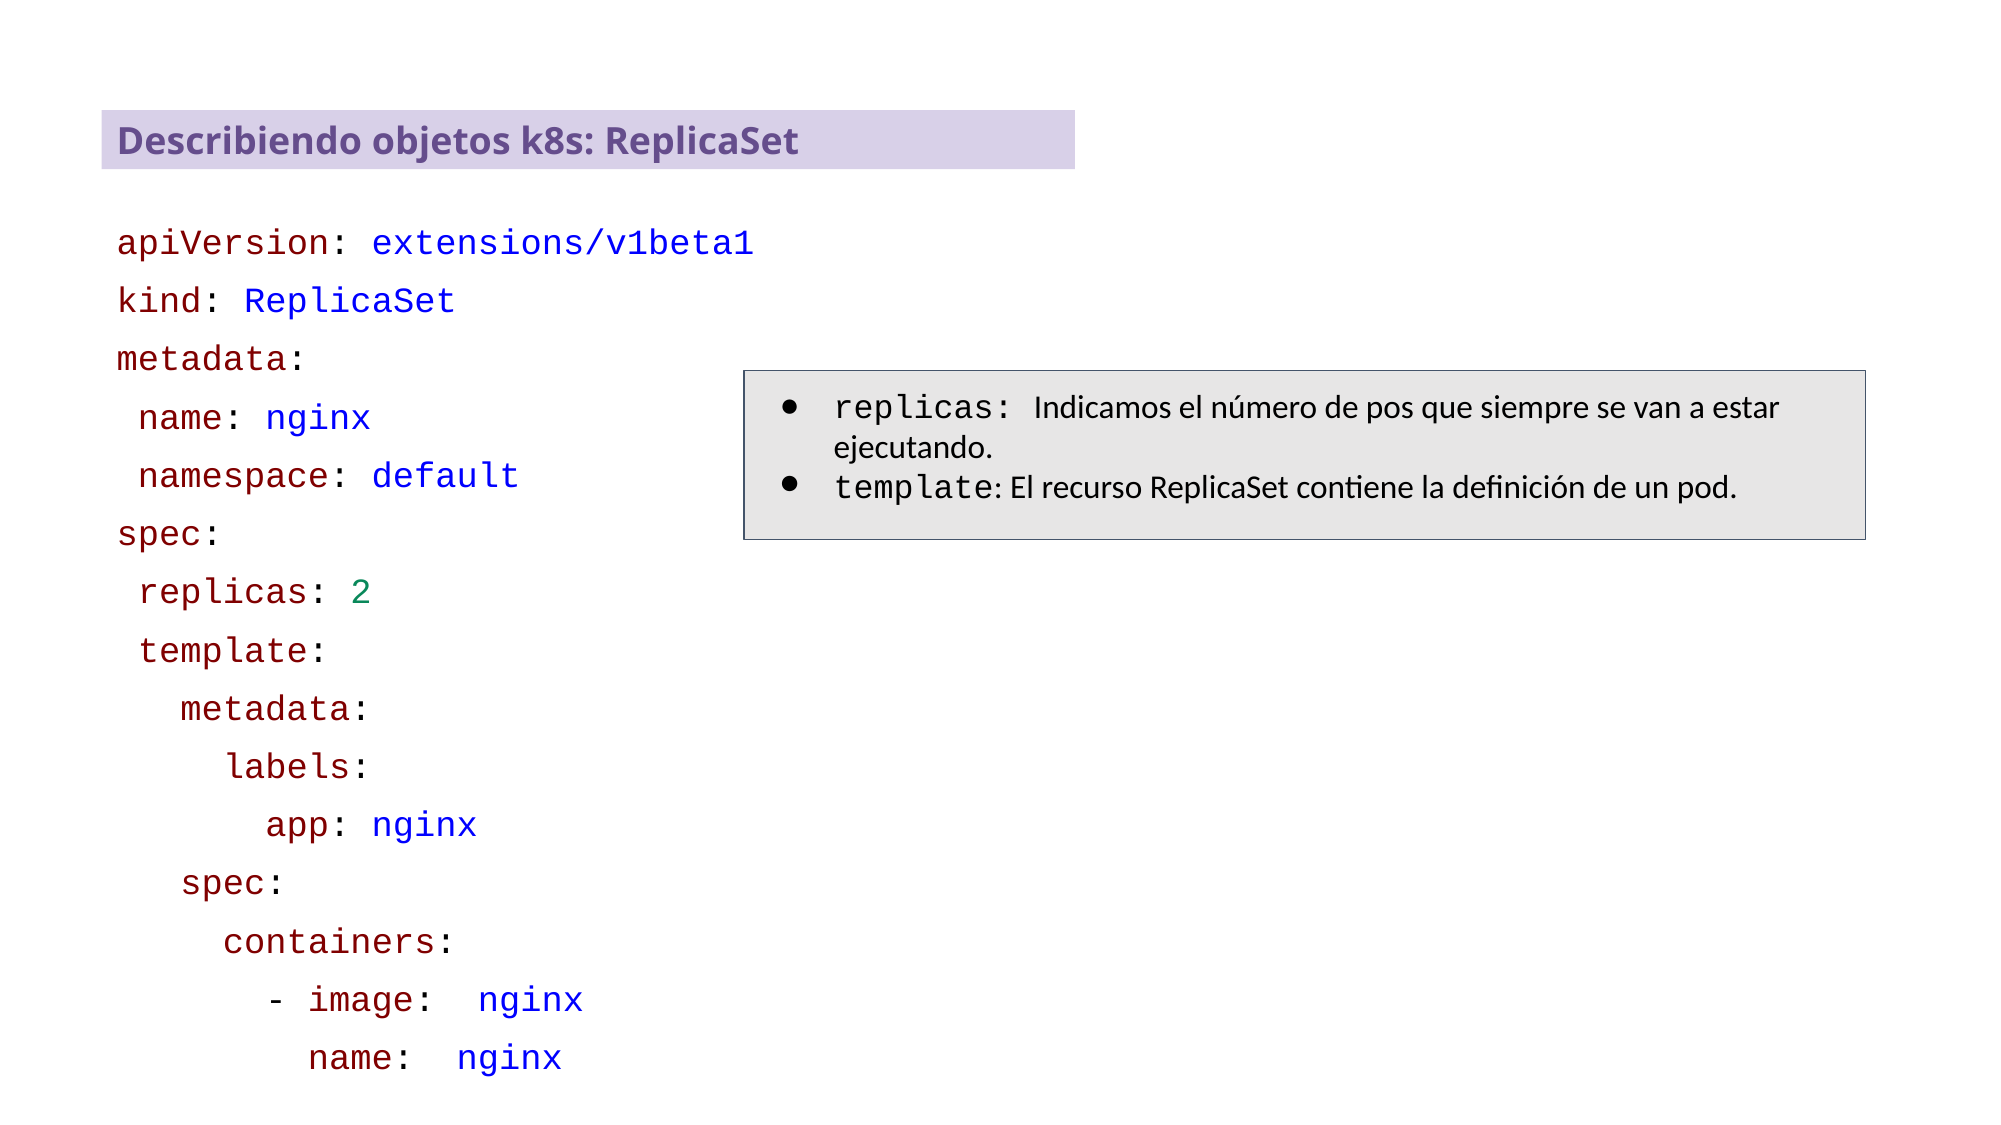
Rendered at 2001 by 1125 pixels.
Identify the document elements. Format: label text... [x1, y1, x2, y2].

text_box apiVersion: extensions/v1beta1 kind: ReplicaSet metadata: name: nginx namespace: default spec: replicas: 2 template: metadata: labels: app: nginx spec: containers: - image: nginx name: nginx [101, 195, 1977, 901]
text_box Describiendo objetos k8s: ReplicaSet [101, 110, 1075, 170]
text_box replicas: Indicamos el número de pos que siempre se van a estar ejecutando. template: El recurso ReplicaSet contiene la definición de un pod. [743, 370, 1866, 540]
